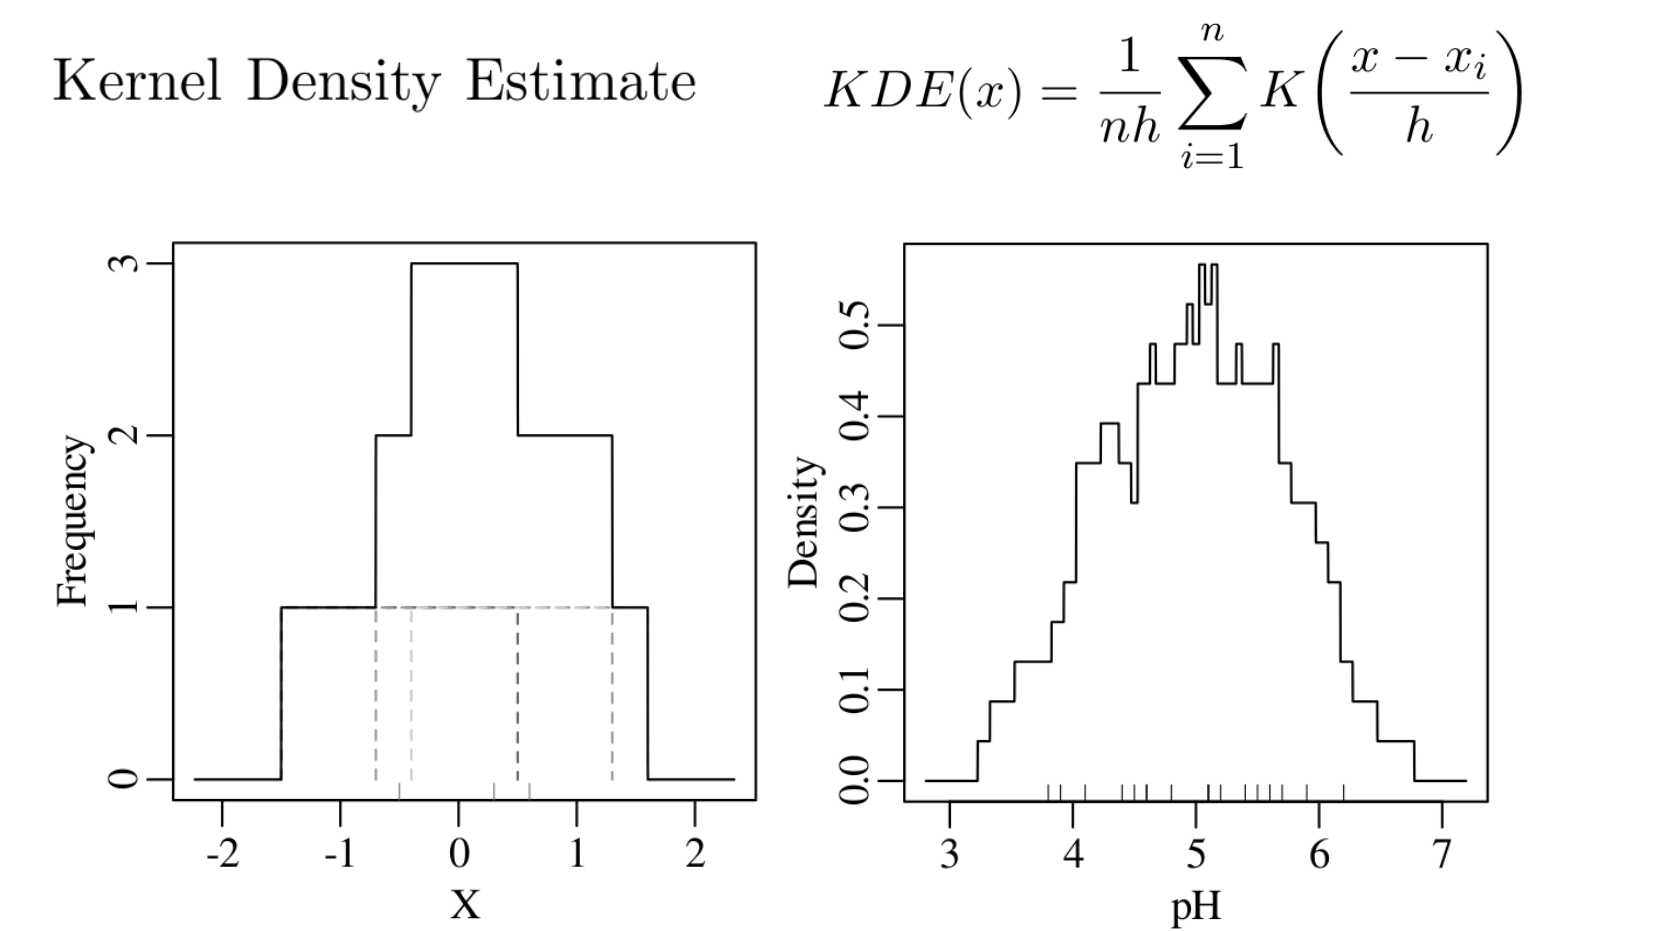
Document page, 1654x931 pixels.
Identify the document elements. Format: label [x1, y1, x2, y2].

picture [47, 46, 703, 119]
picture [822, 14, 1536, 178]
picture [47, 226, 768, 930]
picture [778, 231, 1501, 931]
